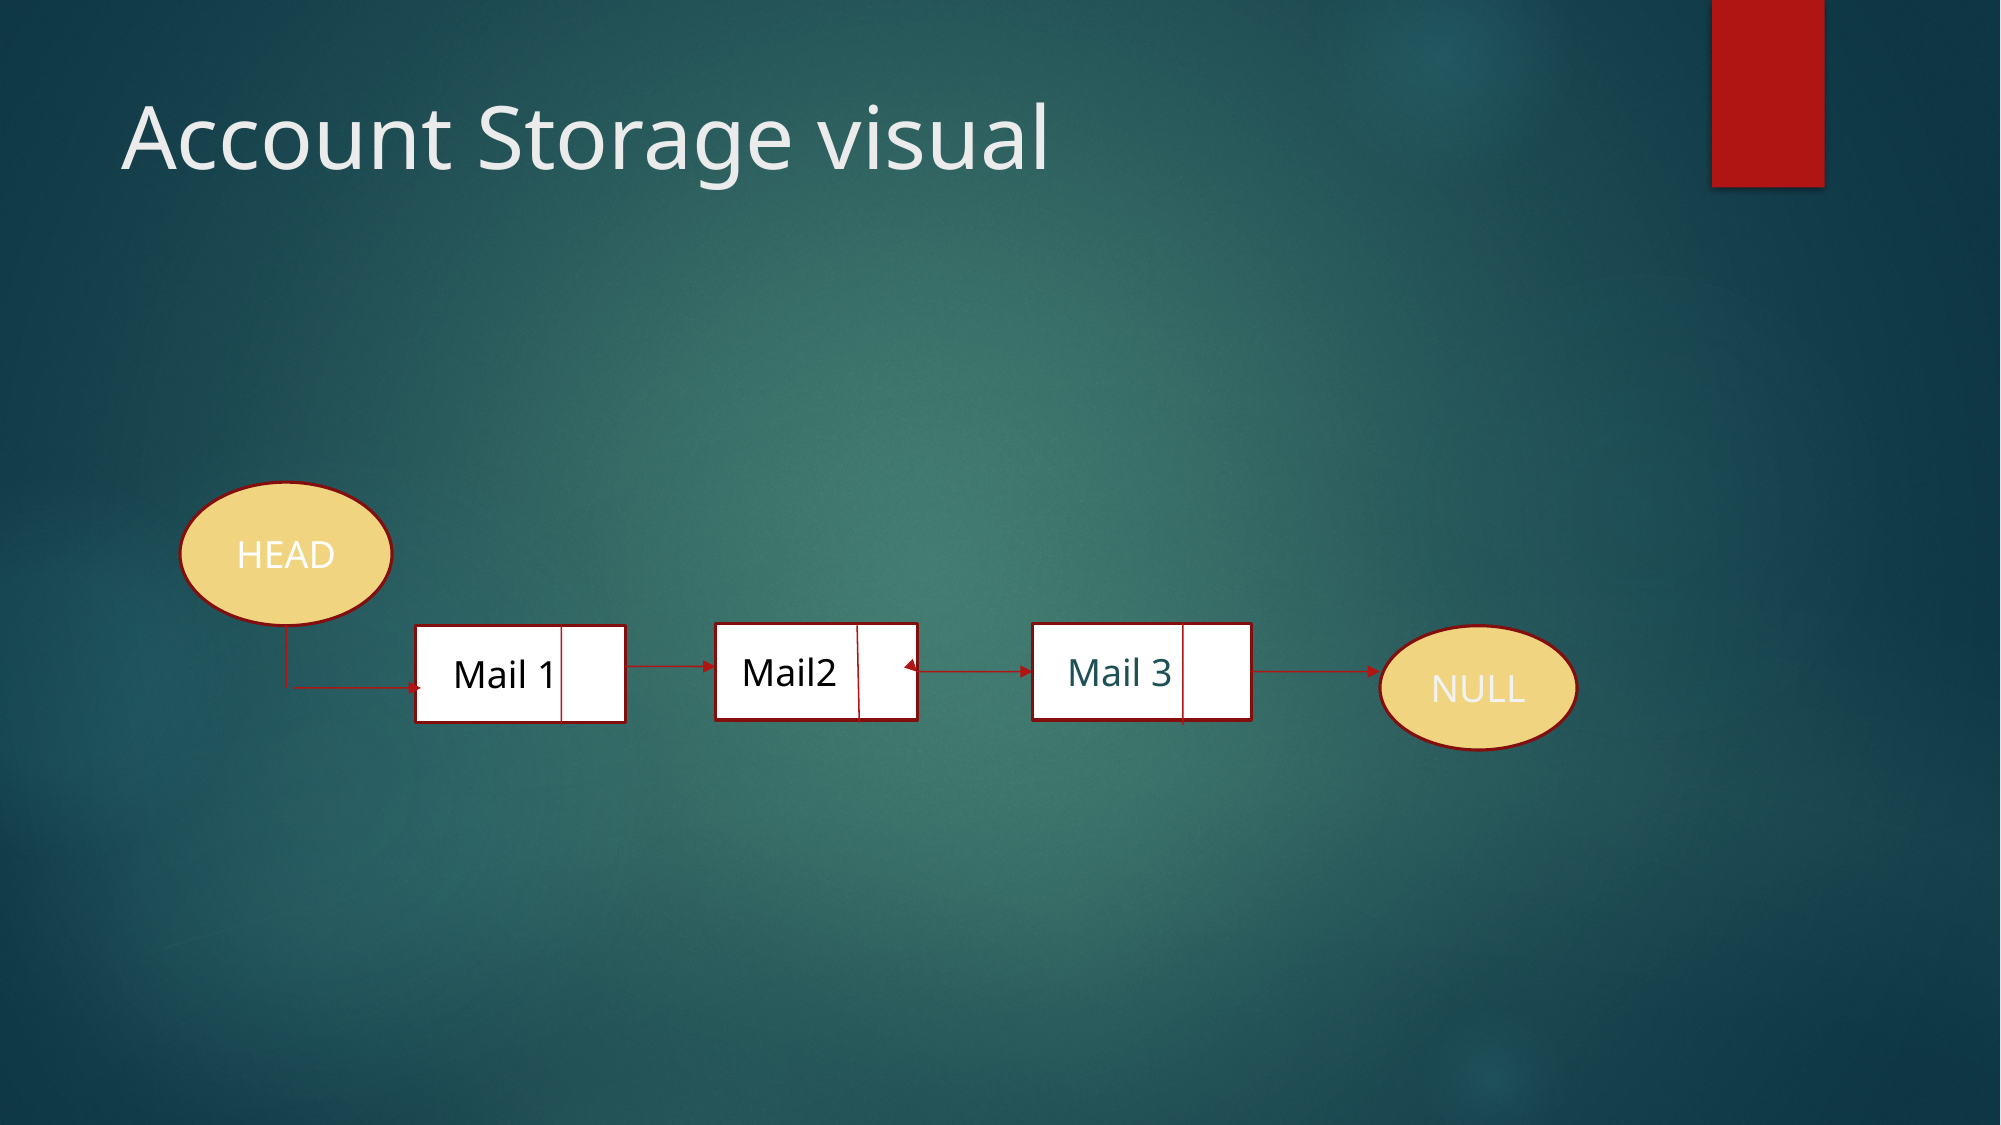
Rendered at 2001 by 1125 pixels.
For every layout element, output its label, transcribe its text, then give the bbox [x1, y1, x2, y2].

title Account Storage visual [106, 74, 1649, 304]
text_box Mail 3 [1032, 623, 1182, 720]
picture [0, 0, 2001, 1125]
text_box Mail 3 [1184, 623, 1252, 720]
text_box NULL [1379, 625, 1578, 751]
text_box Mail 1w [563, 625, 626, 723]
text_box Mail2 [715, 623, 918, 720]
text_box Mail 1w [415, 625, 560, 723]
text_box HEAD [179, 482, 393, 626]
